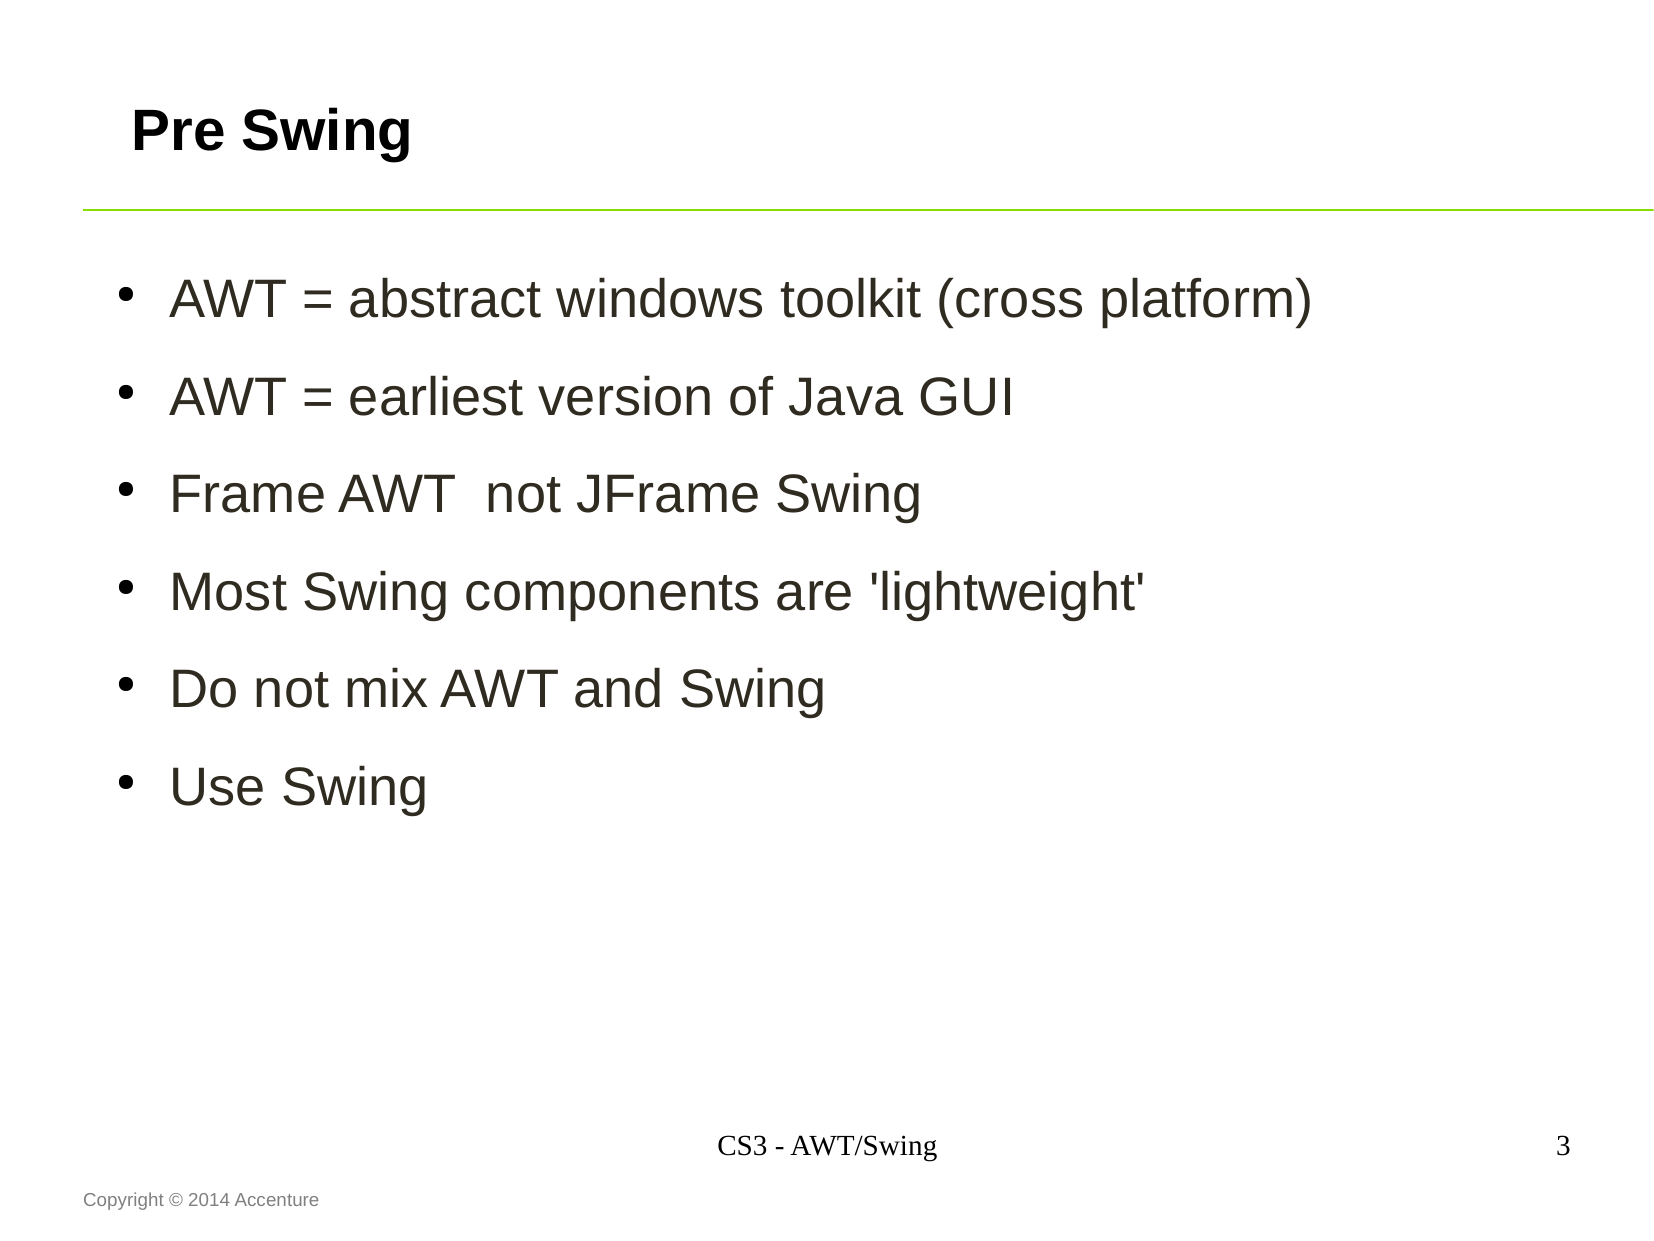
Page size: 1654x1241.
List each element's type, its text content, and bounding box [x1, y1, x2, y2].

title Pre Swing [81, 56, 1654, 199]
list AWT = abstract windows toolkit (cross platform) AWT = earliest version of Java GUI Frame AWT not JFrame Swing Most Swing components are 'lightweight' Do not mix AWT and Swing Use Swing [84, 255, 1573, 1018]
